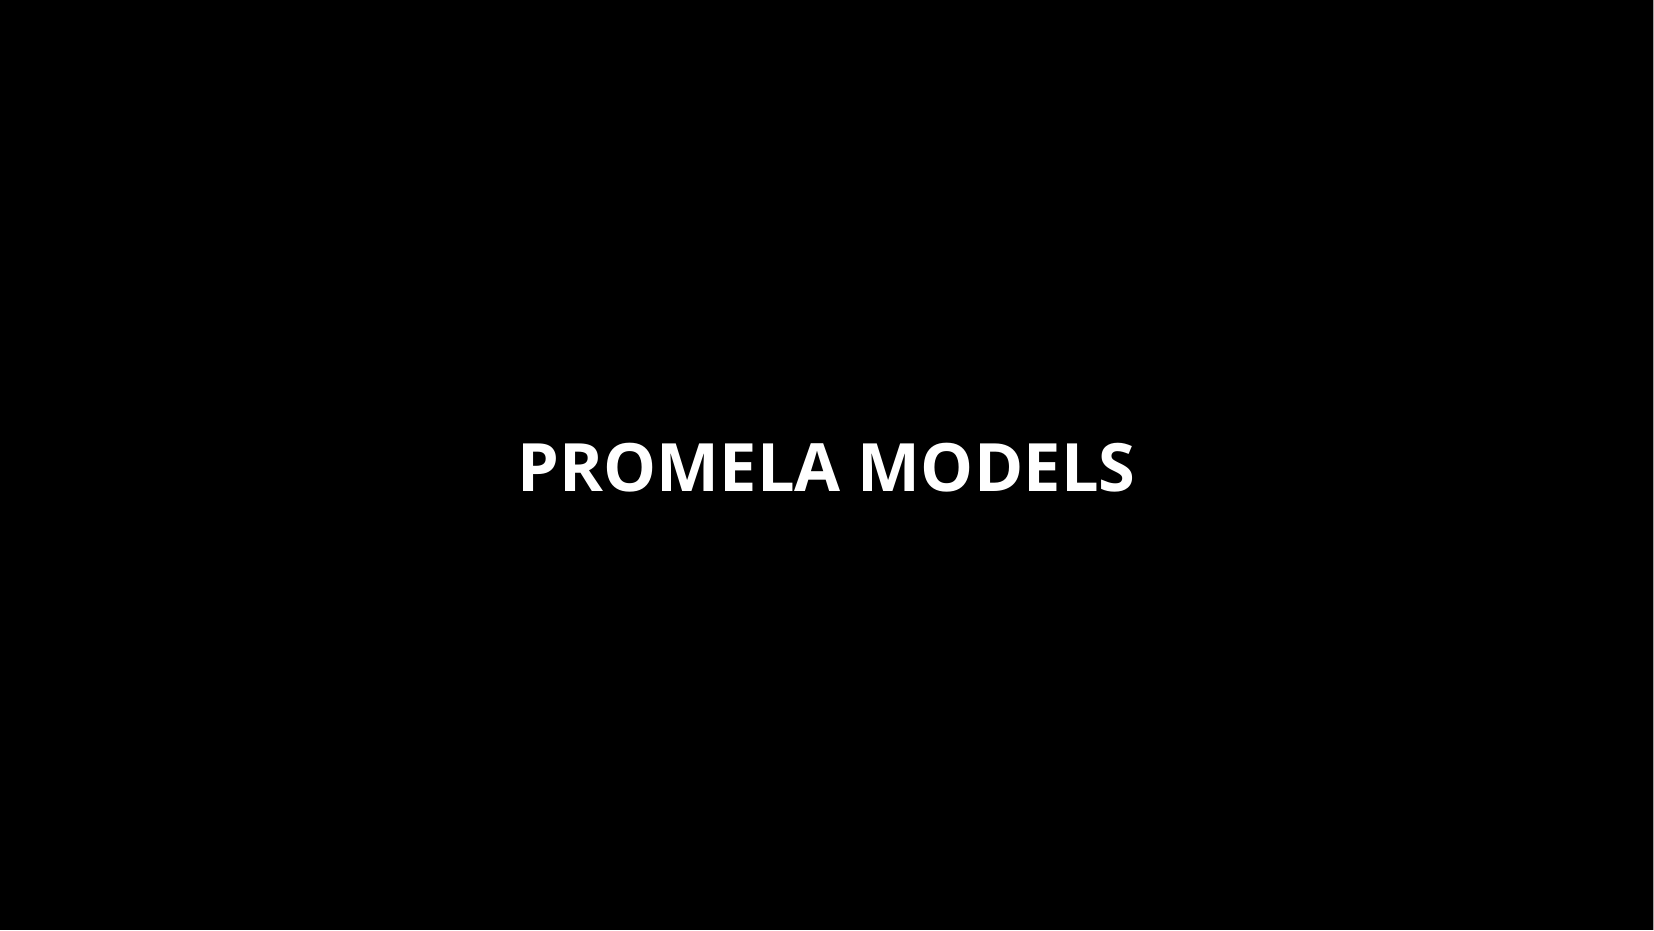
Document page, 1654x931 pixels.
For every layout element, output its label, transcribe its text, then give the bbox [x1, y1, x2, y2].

title PROMELA MODELS [82, 384, 1571, 547]
